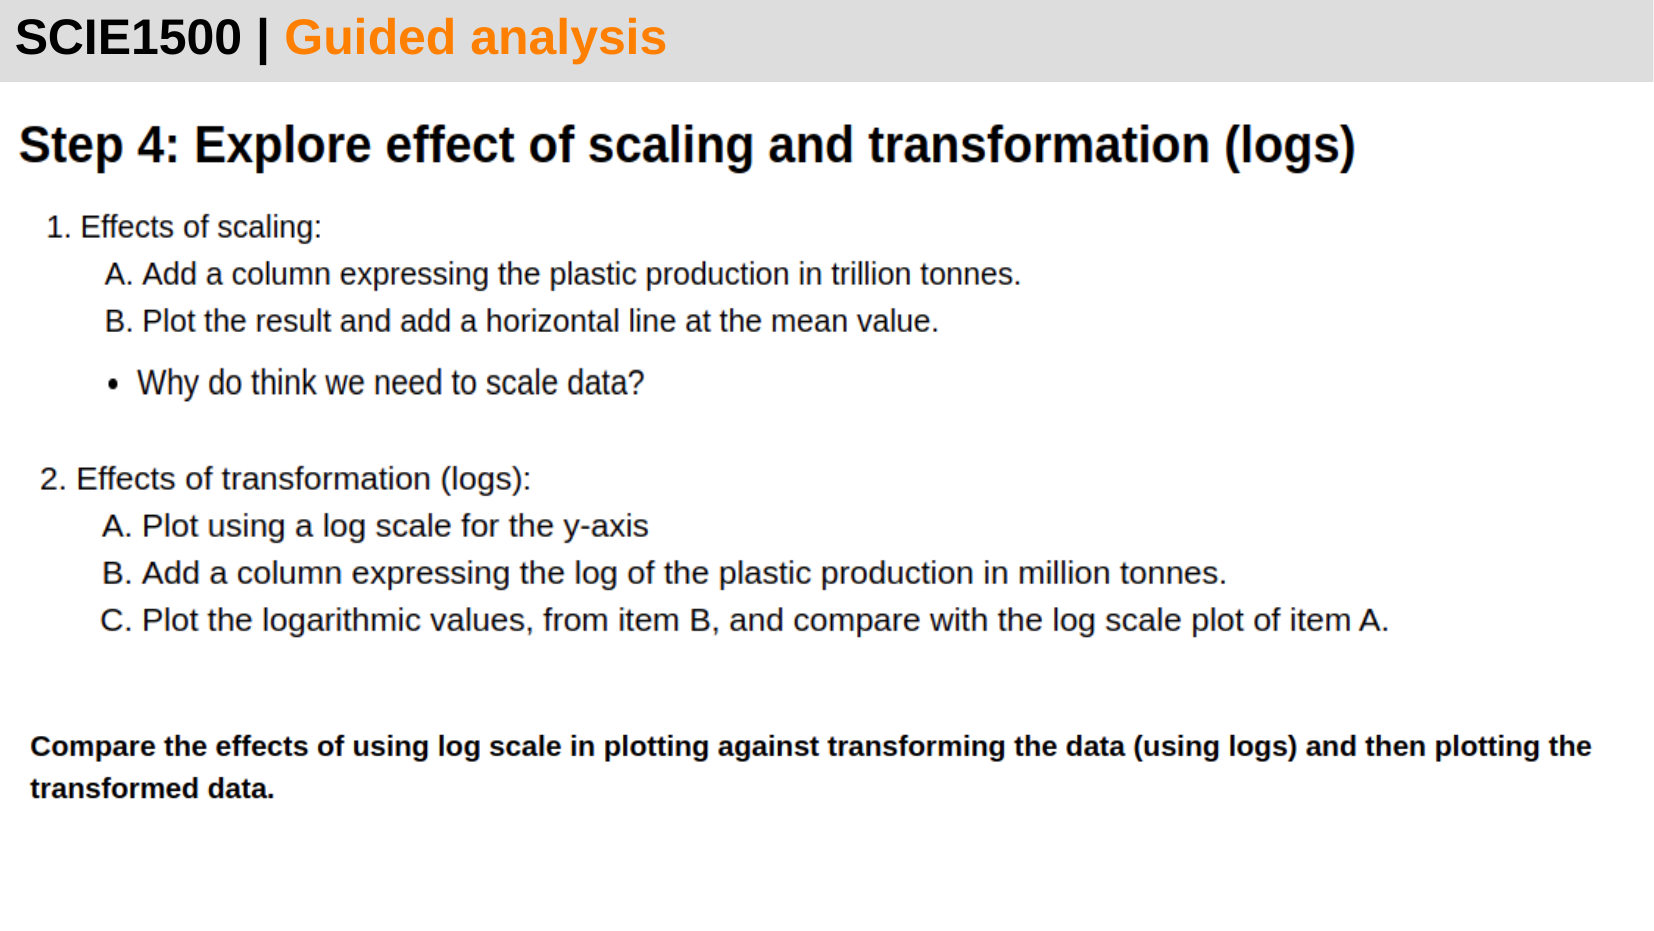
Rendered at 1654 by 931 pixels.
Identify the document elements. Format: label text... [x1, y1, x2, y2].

picture [29, 460, 1400, 650]
picture [23, 728, 1595, 811]
text_box SCIE1500 | Guided analysis [0, 2, 1619, 83]
picture [11, 106, 1375, 343]
picture [94, 351, 659, 414]
text_box [0, 0, 1654, 83]
